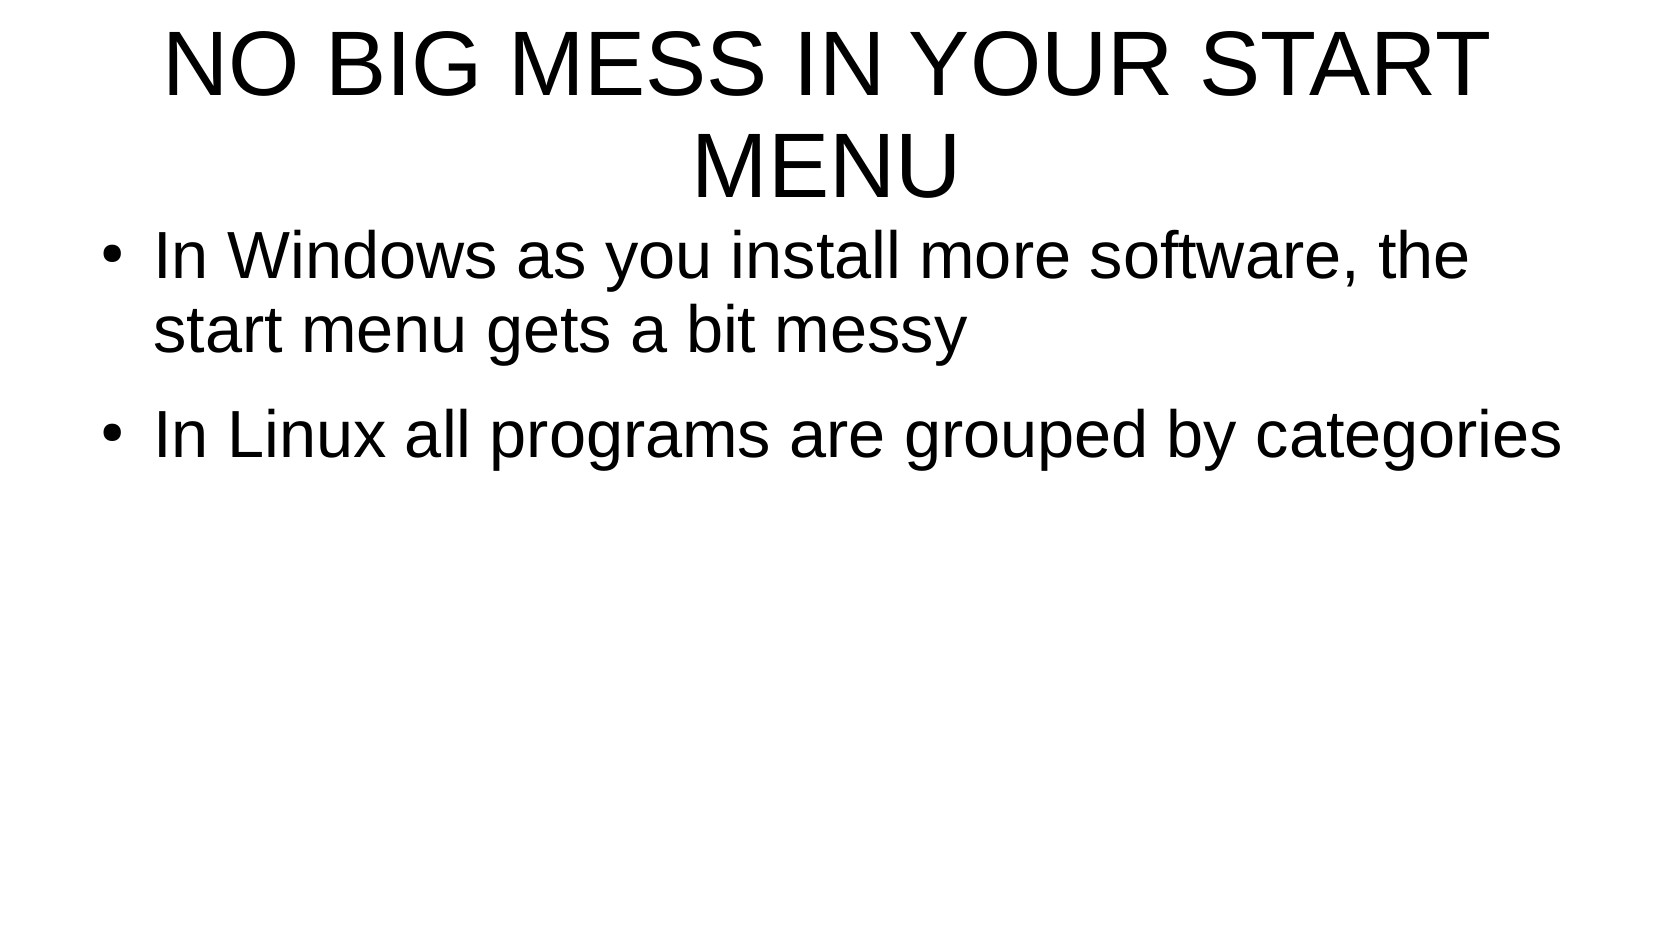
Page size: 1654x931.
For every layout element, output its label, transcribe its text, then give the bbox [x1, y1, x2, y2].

title NO BIG MESS IN YOUR START MENU [82, 12, 1571, 217]
list In Windows as you install more software, the start menu gets a bit messy In Linux all programs are grouped by categories [82, 217, 1571, 758]
